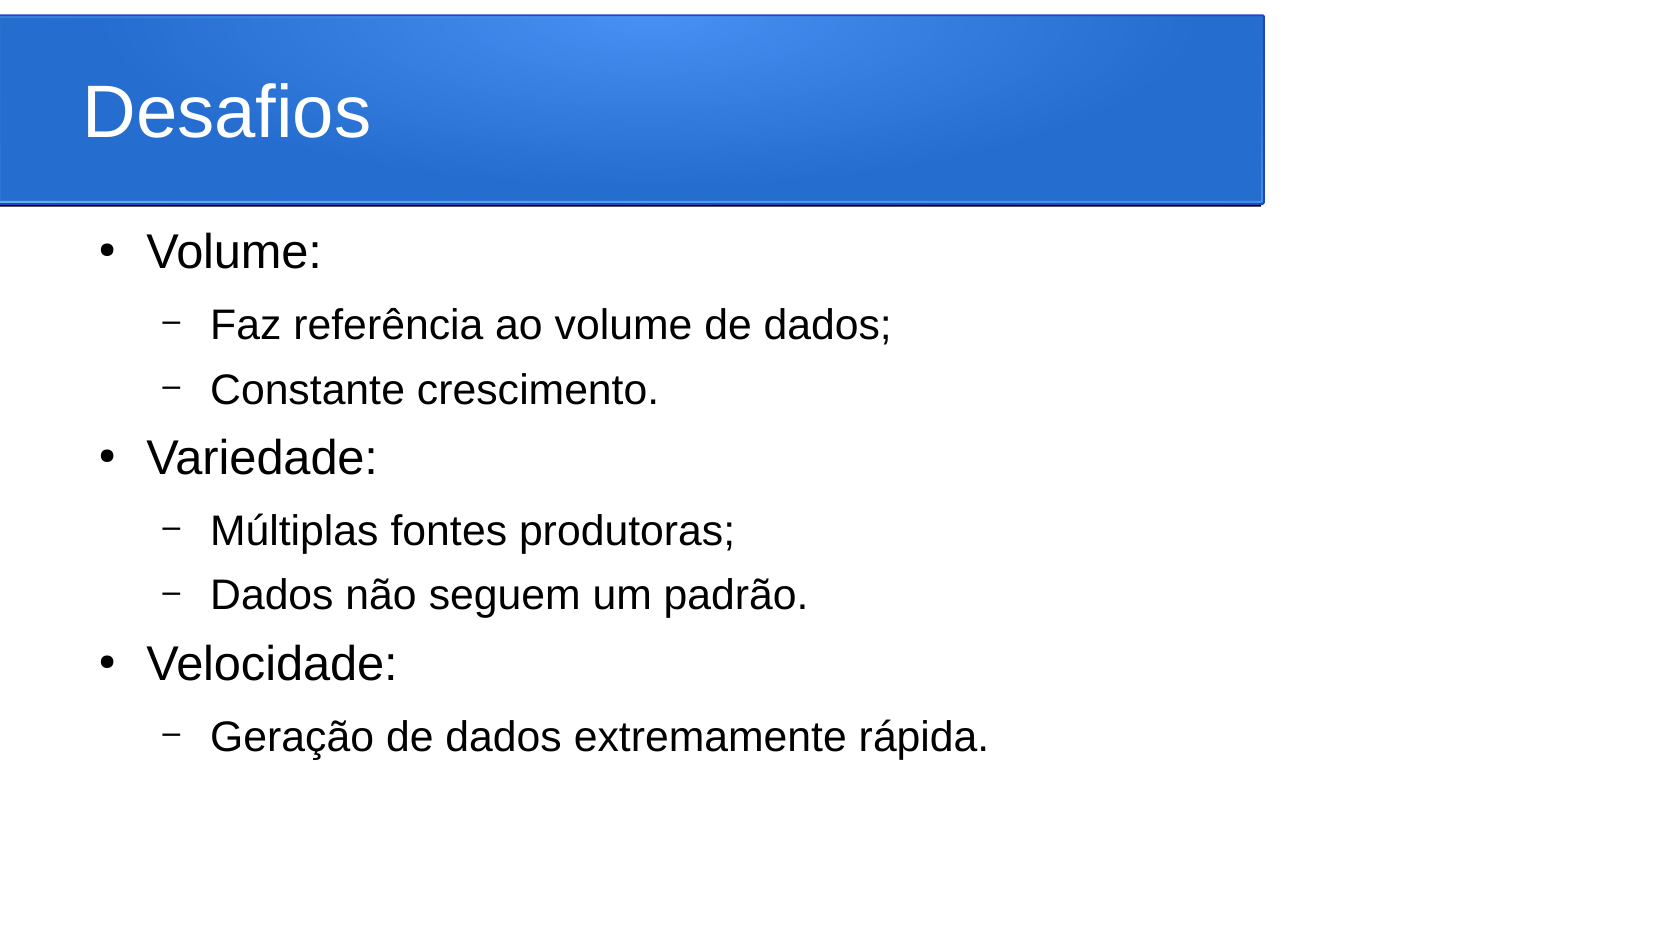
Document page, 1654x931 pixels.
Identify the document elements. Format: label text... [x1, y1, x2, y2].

title Desafios [82, 35, 1235, 189]
list Volume: Faz referência ao volume de dados; Constante crescimento. Variedade: Múltiplas fontes produtoras; Dados não seguem um padrão. Velocidade: Geração de dados extremamente rápida. [82, 224, 1571, 764]
